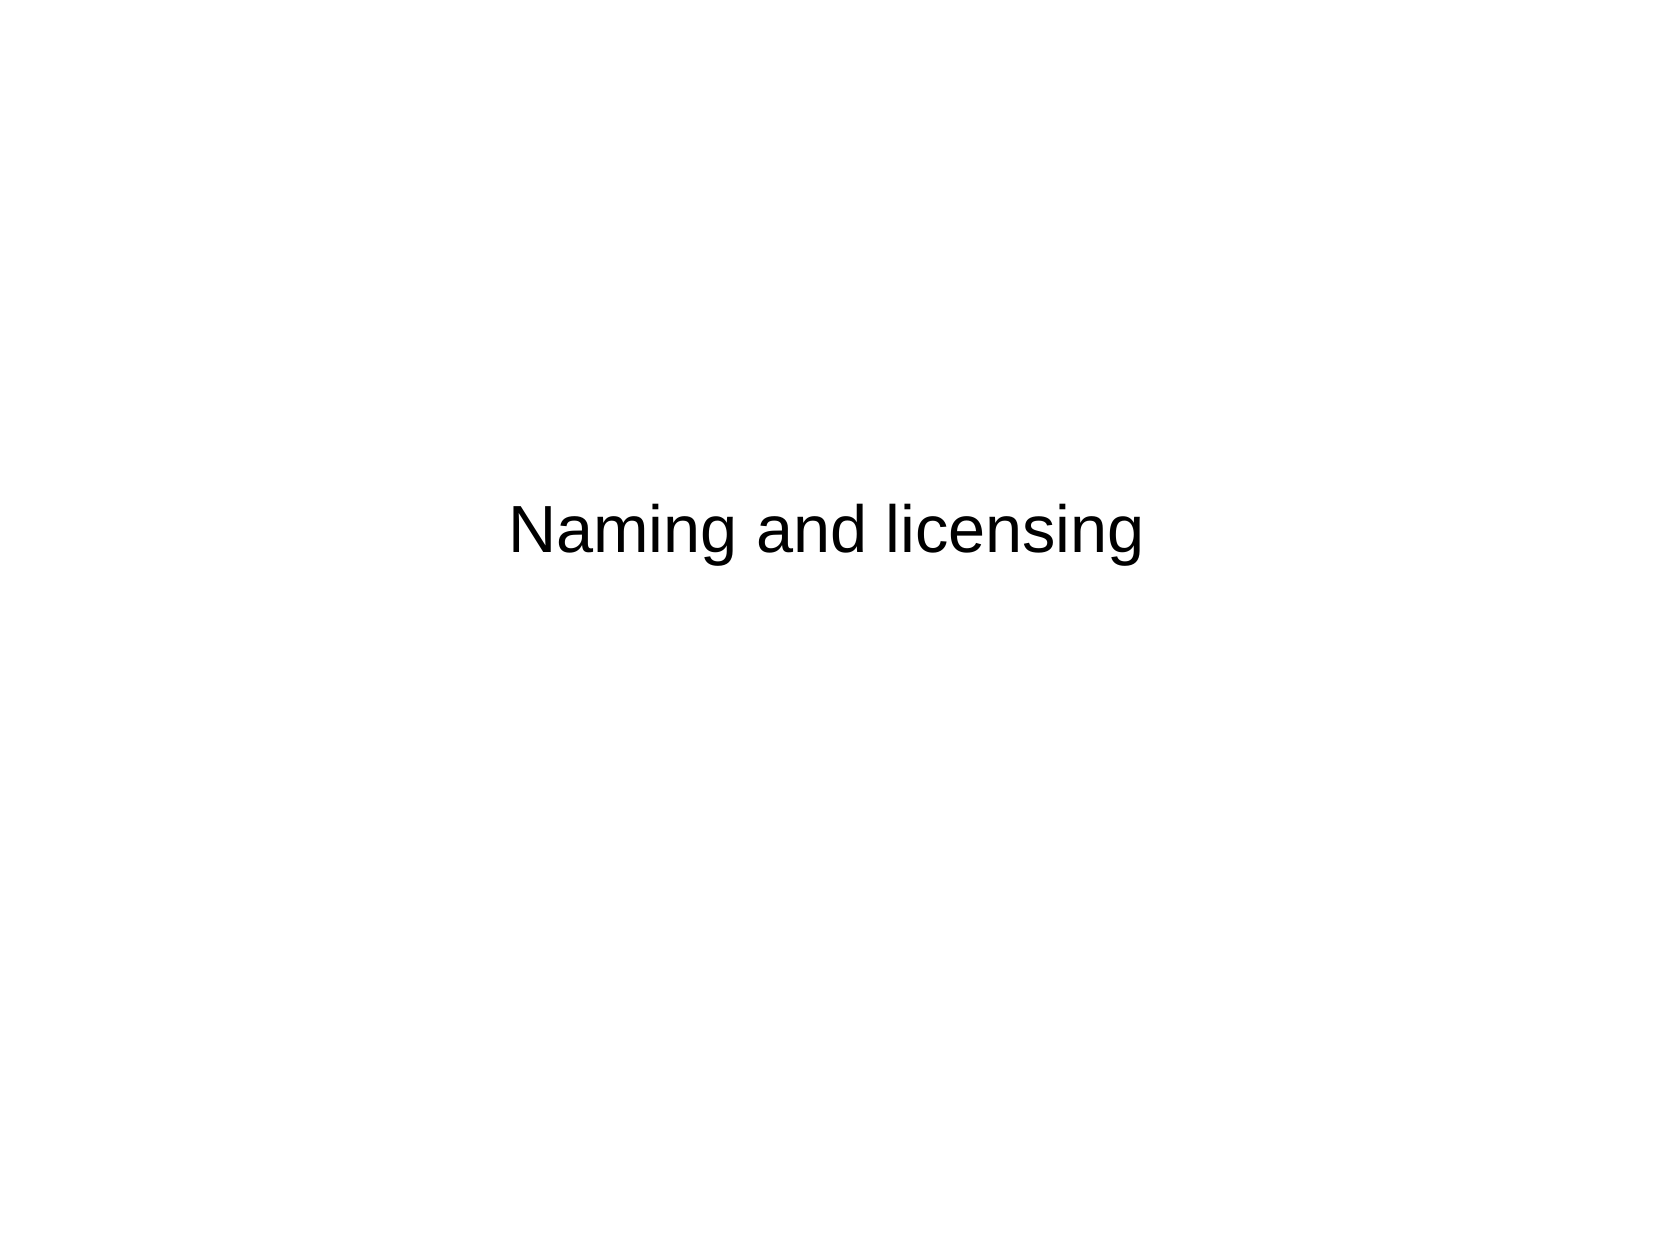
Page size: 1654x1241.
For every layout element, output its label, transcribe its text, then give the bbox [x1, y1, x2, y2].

subtitle Naming and licensing [82, 49, 1571, 1010]
